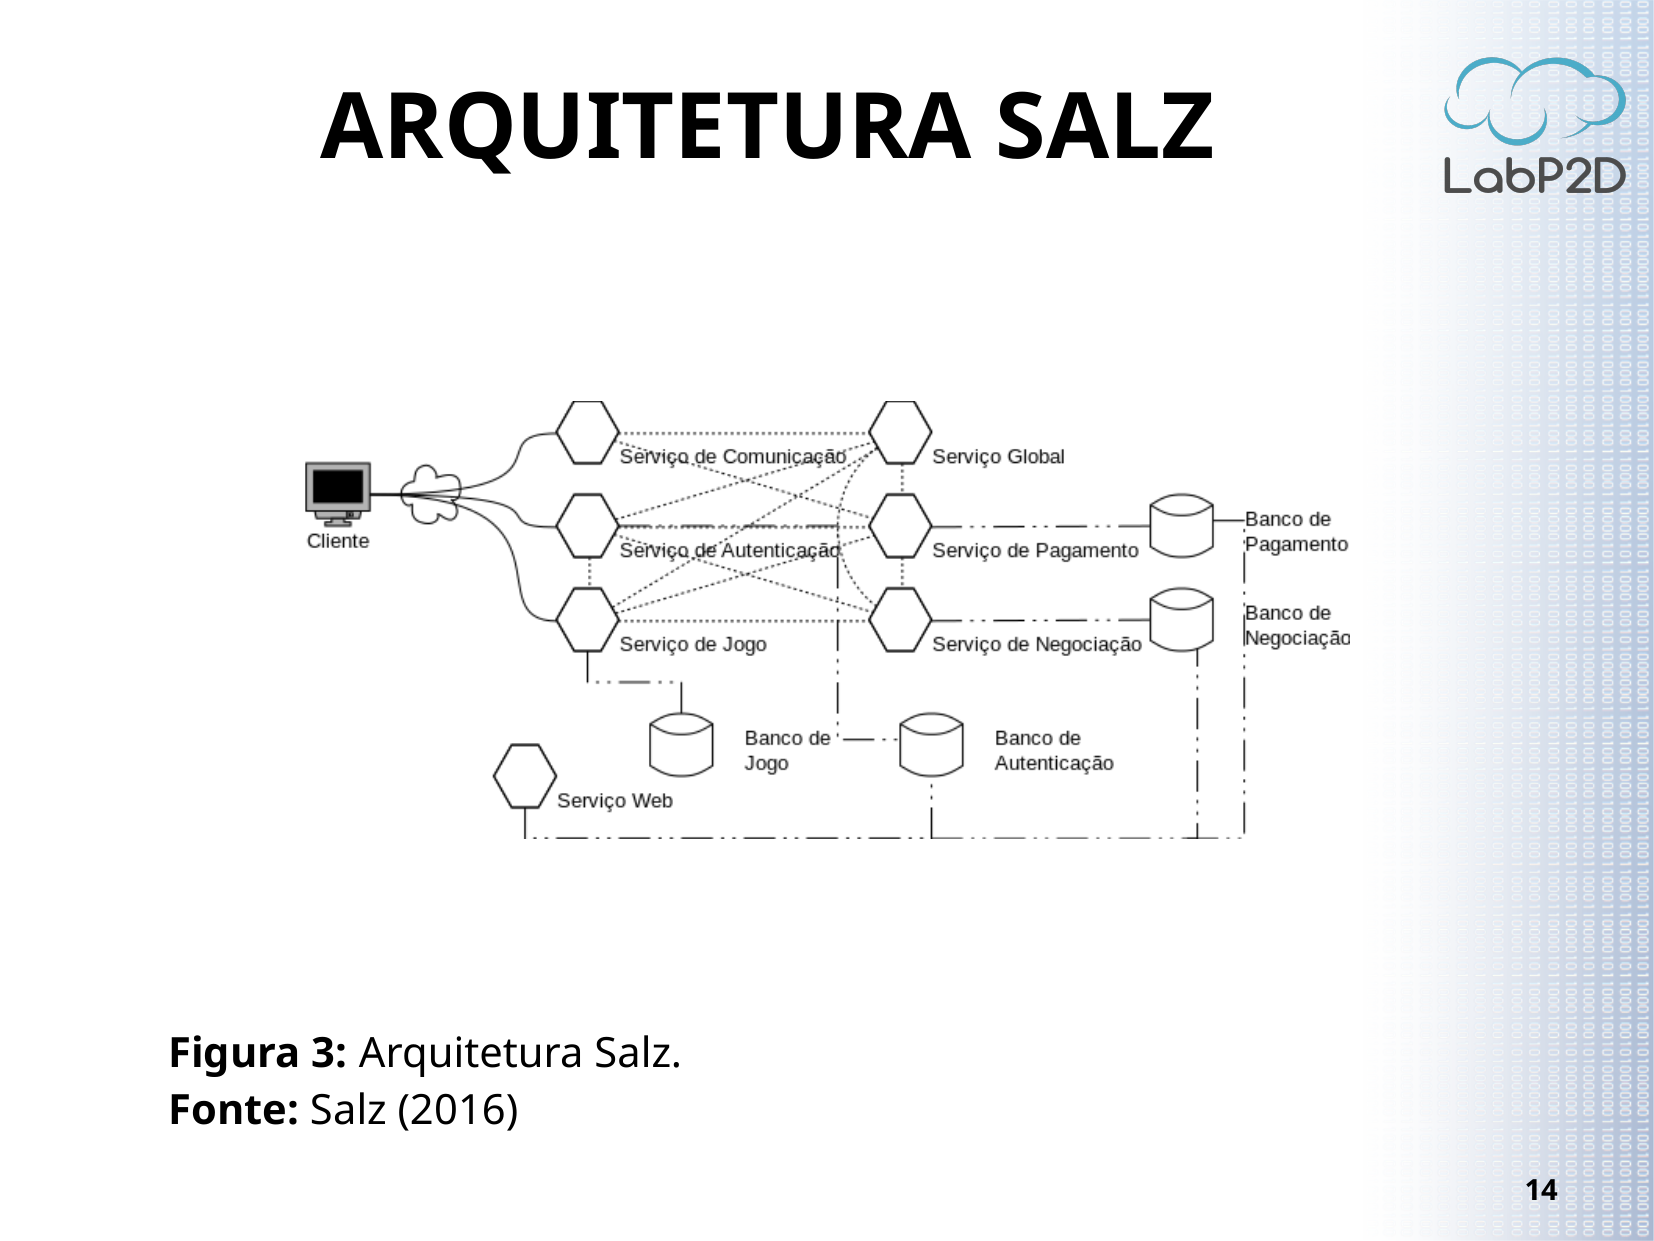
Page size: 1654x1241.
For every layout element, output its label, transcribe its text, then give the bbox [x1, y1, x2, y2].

title ARQUITETURA SALZ [82, 19, 1453, 227]
picture [1360, 1, 1654, 1240]
text_box Figura 3: Arquitetura Salz. Fonte: Salz (2016) [153, 1015, 640, 1126]
picture [304, 401, 1350, 839]
